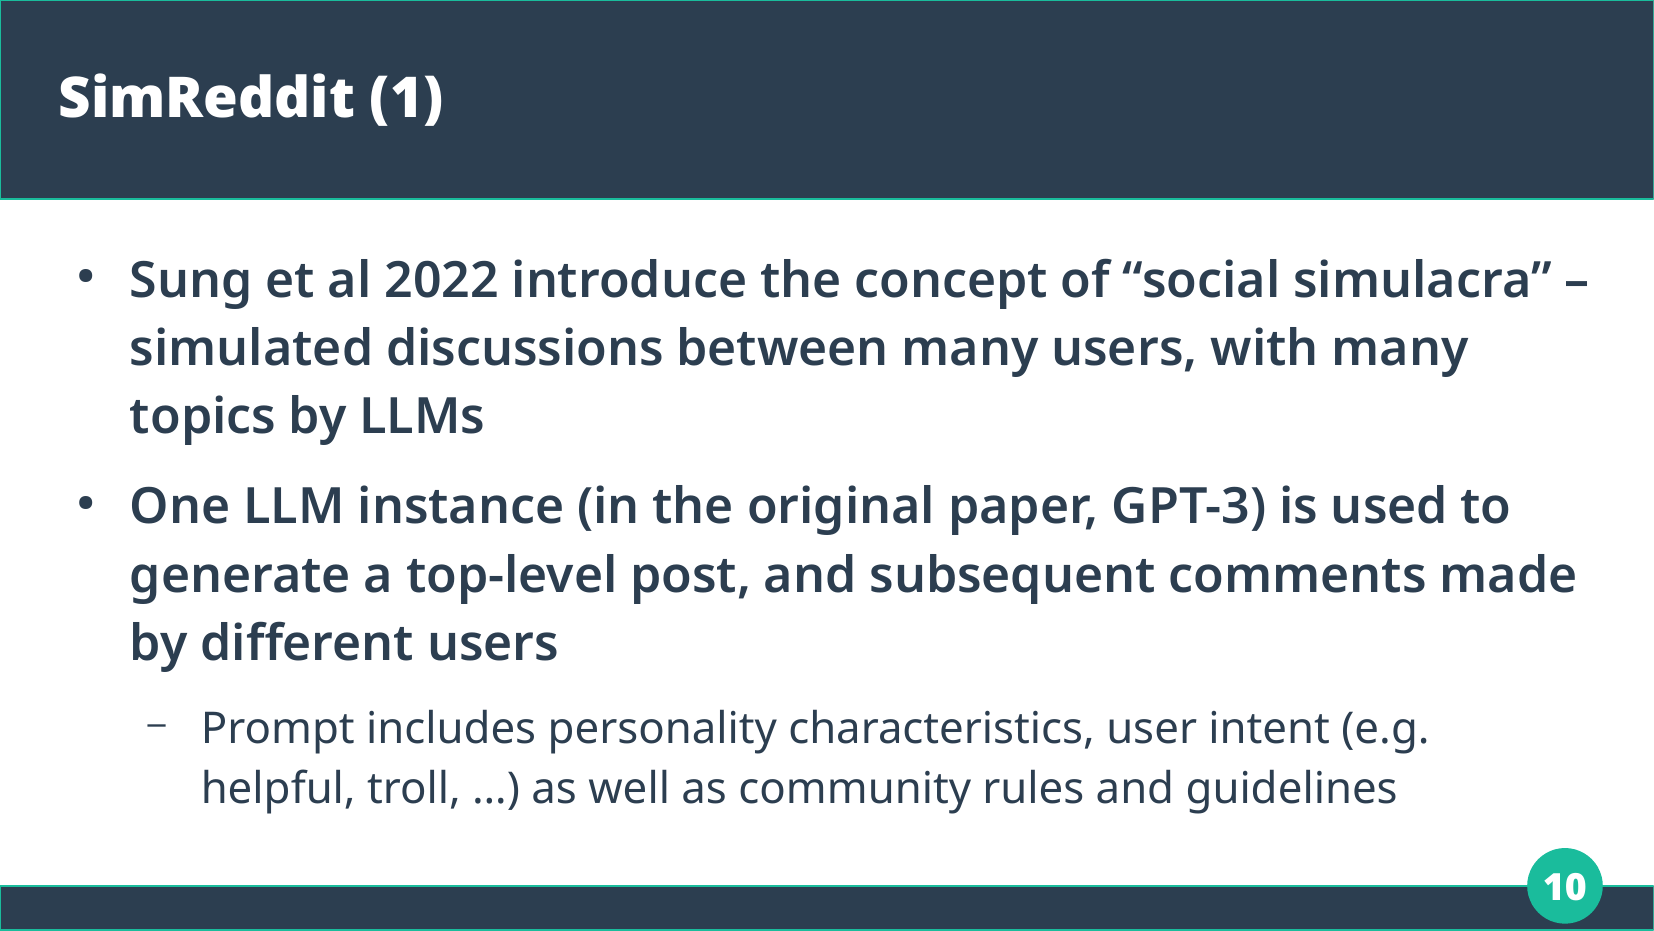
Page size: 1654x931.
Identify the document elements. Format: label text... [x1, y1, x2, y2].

list Sung et al 2022 introduce the concept of “social simulacra” – simulated discussions between many users, with many topics by LLMs One LLM instance (in the original paper, GPT-3) is used to generate a top-level post, and subsequent comments made by different users Prompt includes personality characteristics, user intent (e.g. helpful, troll, …) as well as community rules and guidelines [59, 243, 1595, 864]
title SimReddit (1) [59, 37, 1595, 155]
